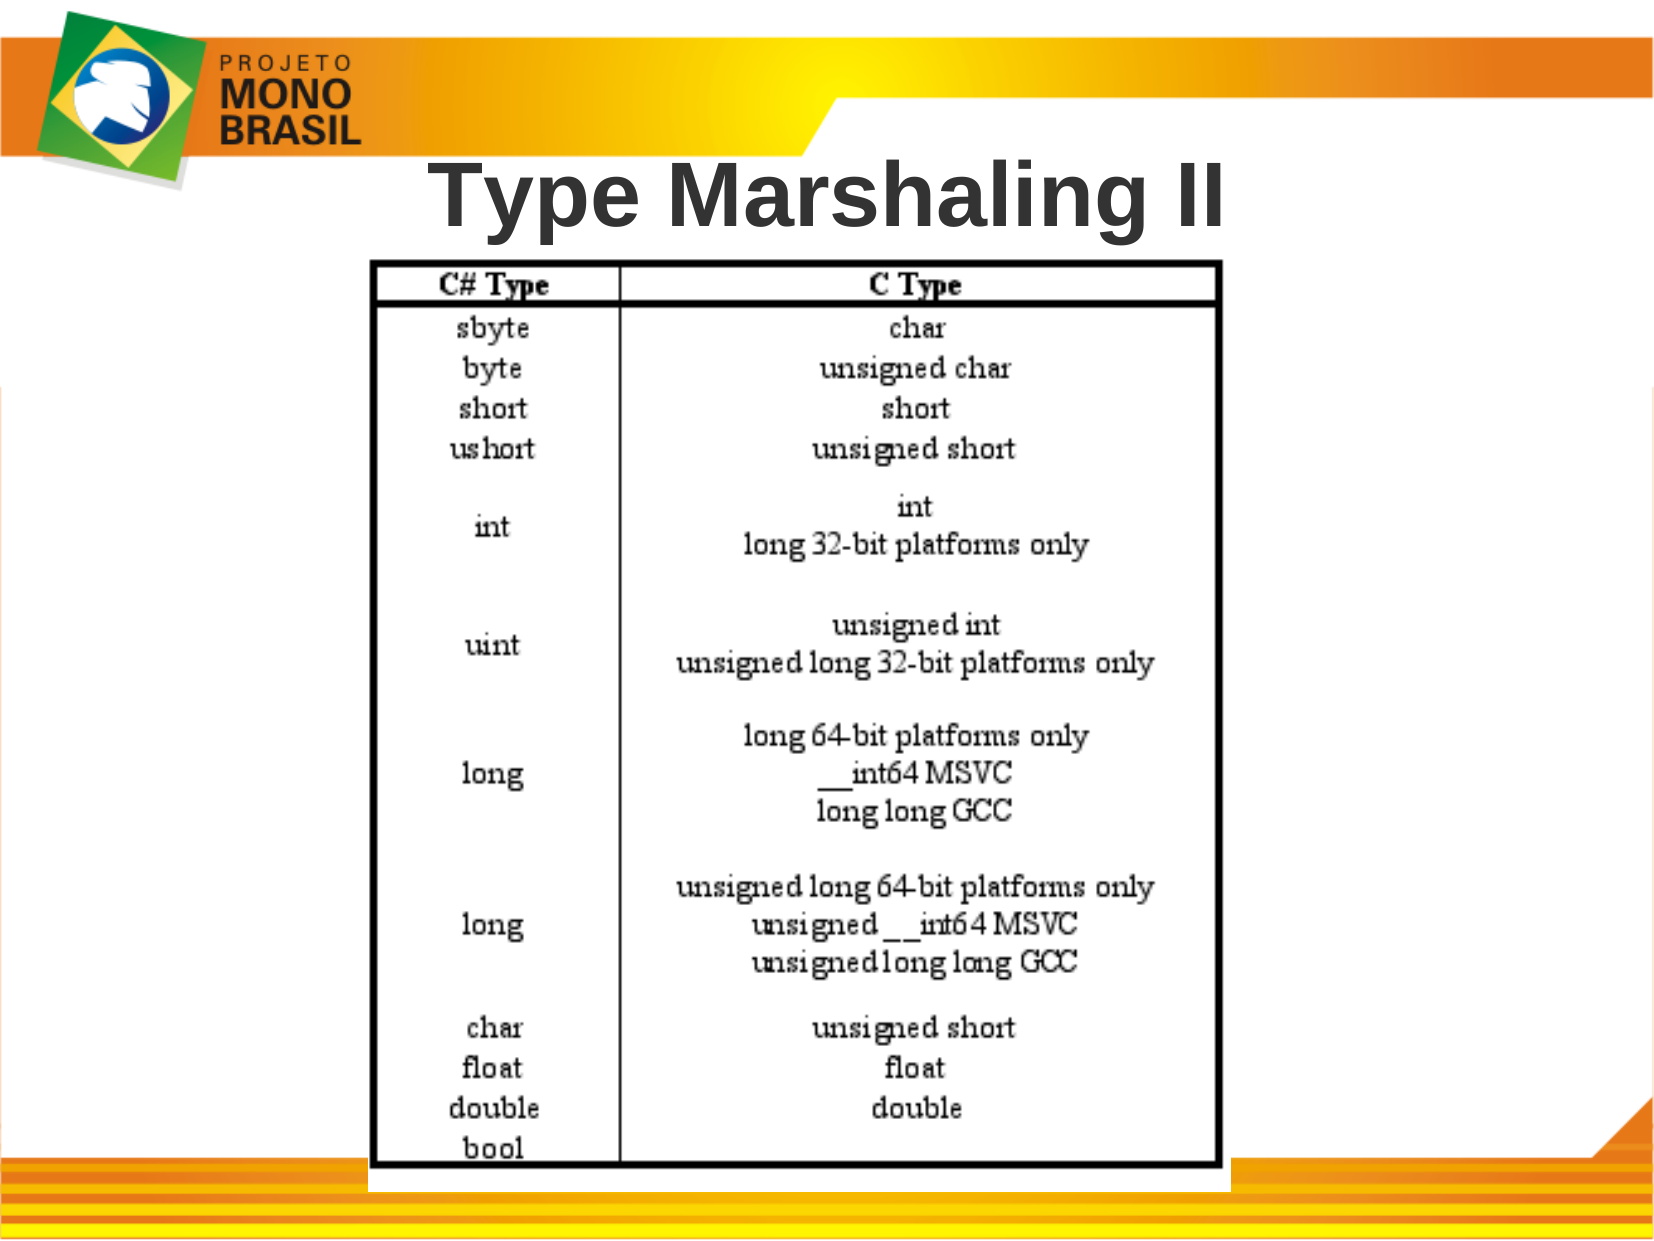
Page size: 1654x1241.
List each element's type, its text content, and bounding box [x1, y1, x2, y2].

picture [0, 0, 1654, 1241]
title Type Marshaling II [121, 91, 1534, 299]
